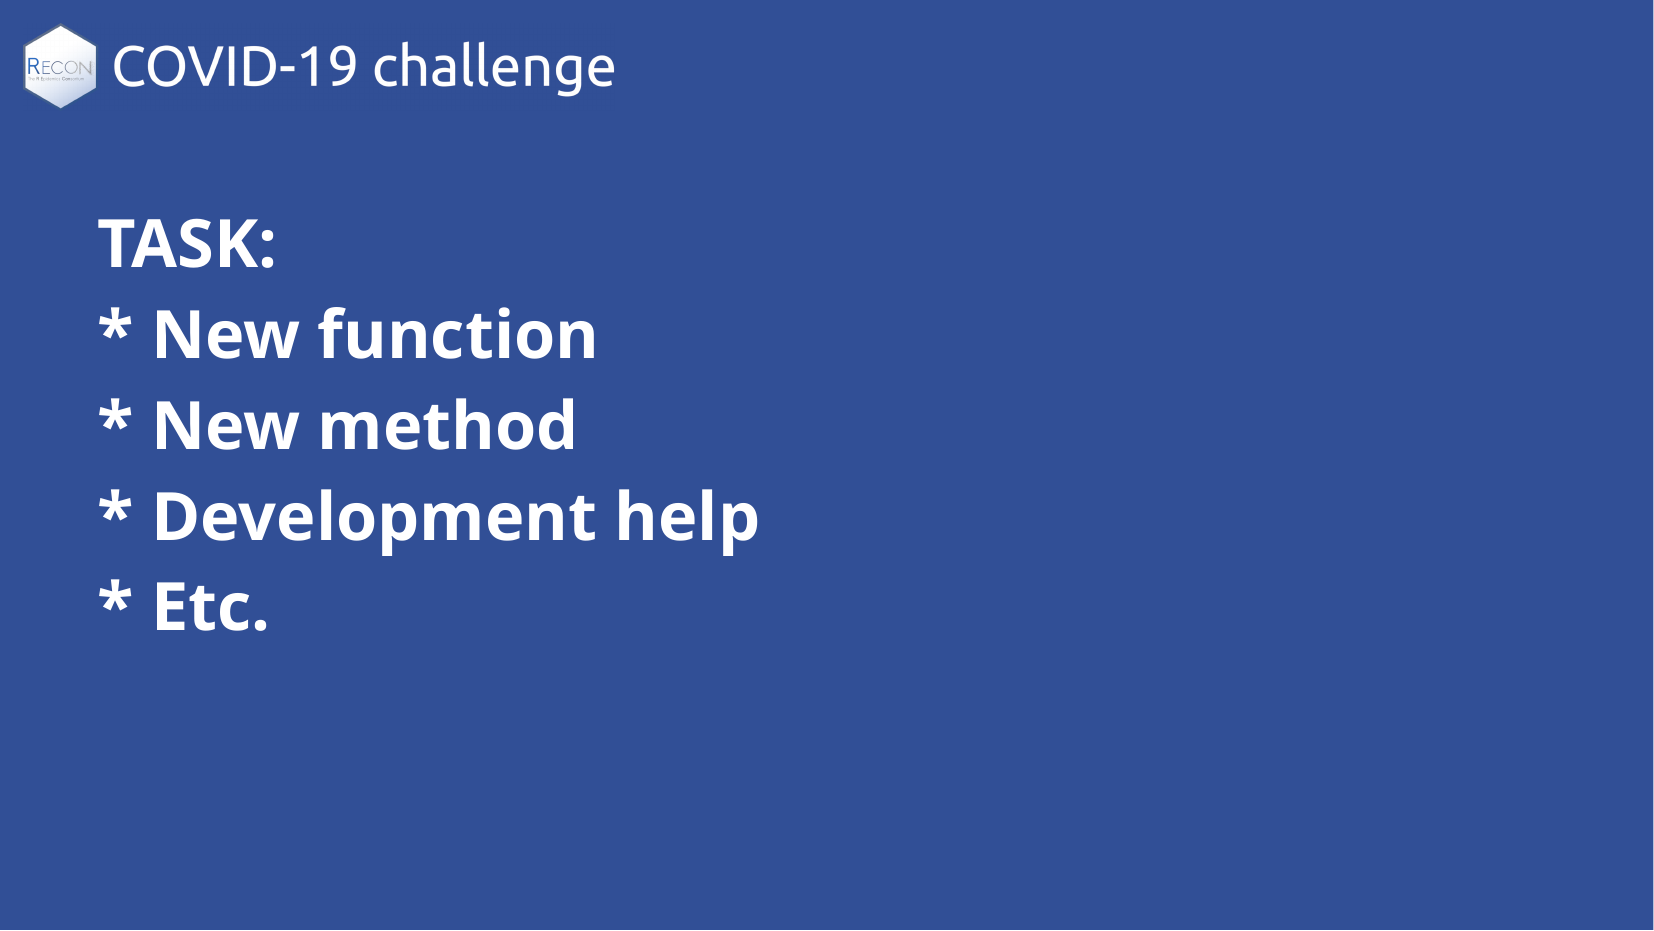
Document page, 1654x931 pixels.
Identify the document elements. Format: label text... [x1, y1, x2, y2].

text_box TASK: * New function * New method * Development help * Etc. [82, 188, 1170, 931]
picture [23, 23, 615, 111]
